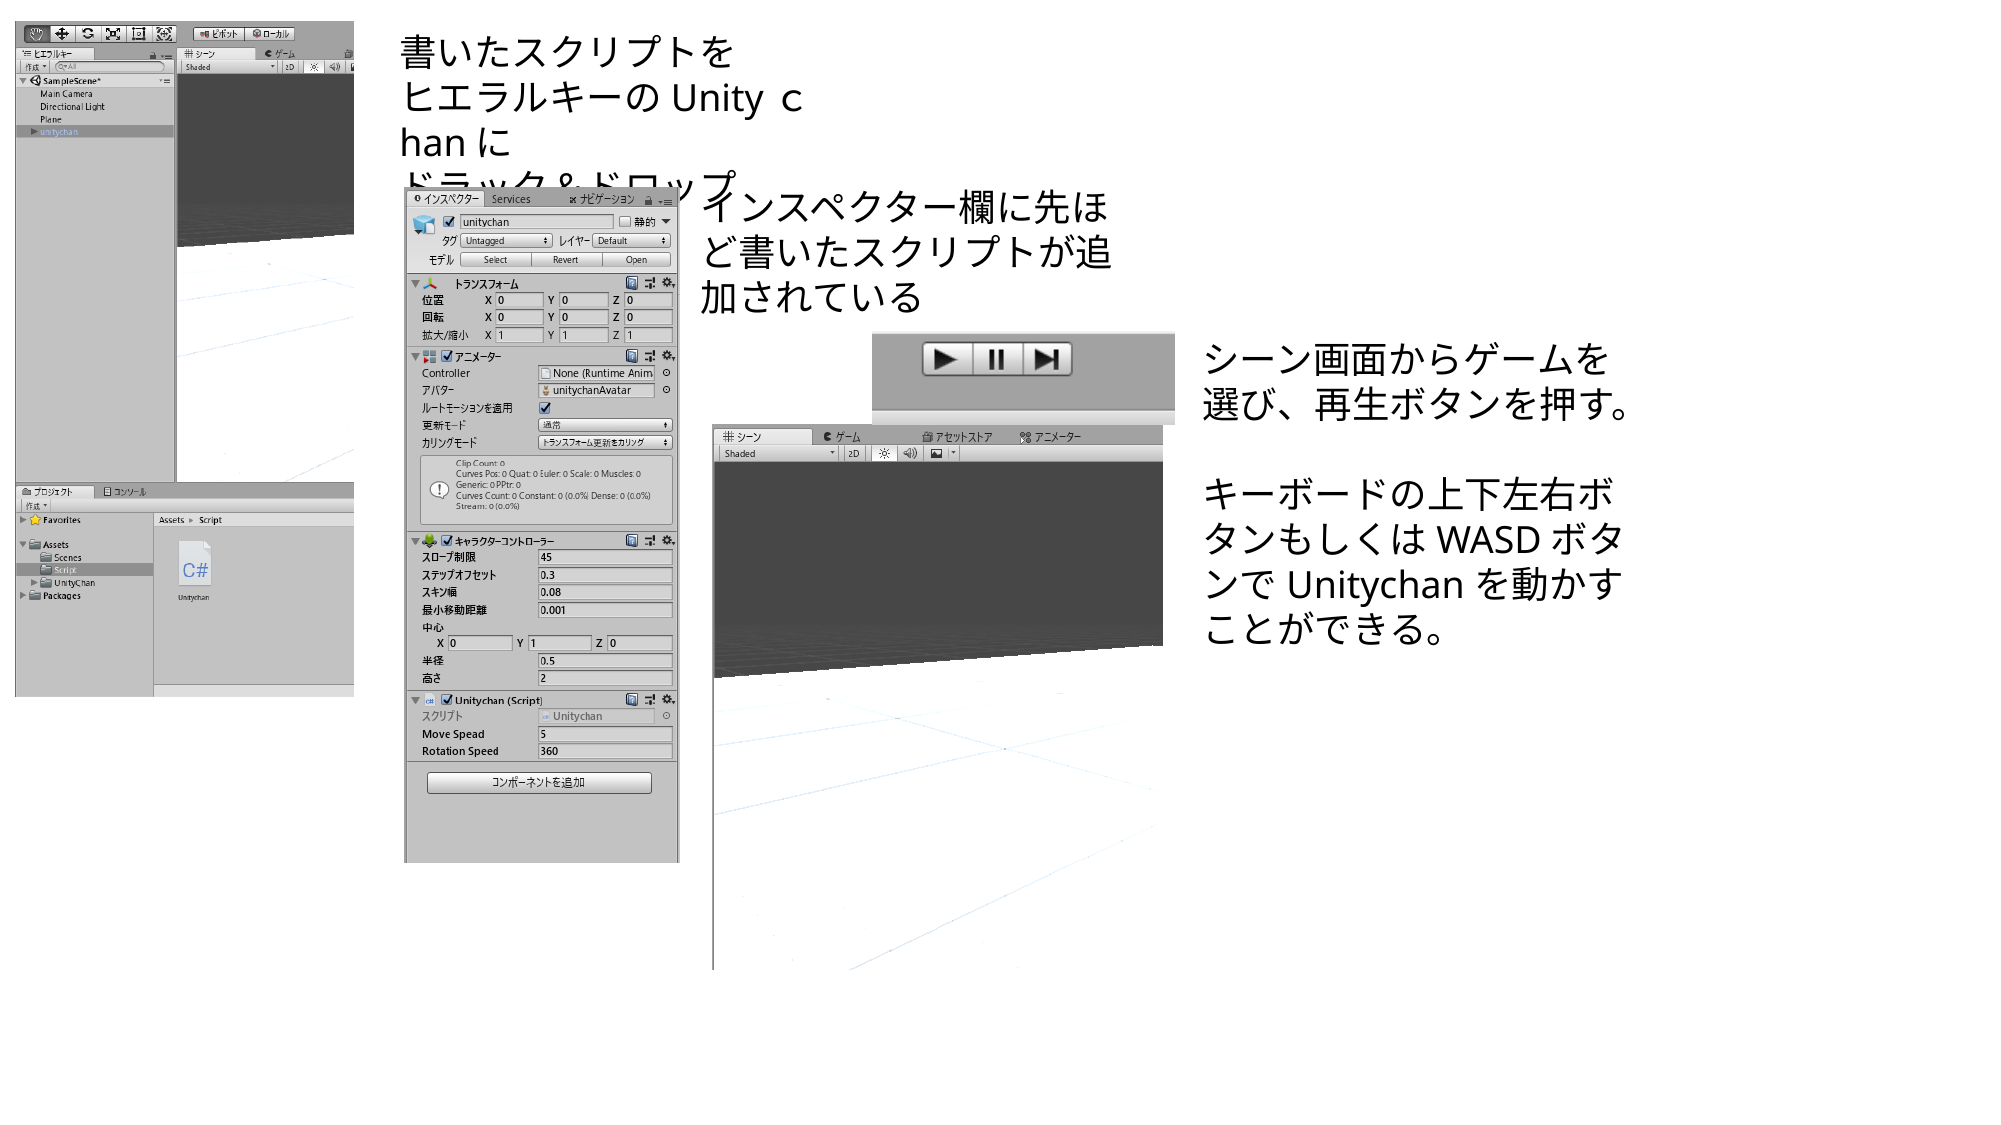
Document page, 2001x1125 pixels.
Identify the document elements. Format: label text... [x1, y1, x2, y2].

picture [15, 21, 354, 697]
text_box インスペクター欄に先ほど書いたスクリプトが追加されている [685, 176, 1155, 329]
text_box シーン画面からゲームを選び、再生ボタンを押す。 キーボードの上下左右ボタンもしくはWASDボタンでUnitychanを動かすことができる。 [1187, 328, 1657, 662]
picture [712, 331, 1175, 970]
text_box 書いたスクリプトを ヒエラルキーのUnityｃhanに ドラック＆ドロップ [384, 21, 854, 219]
picture [404, 187, 680, 863]
